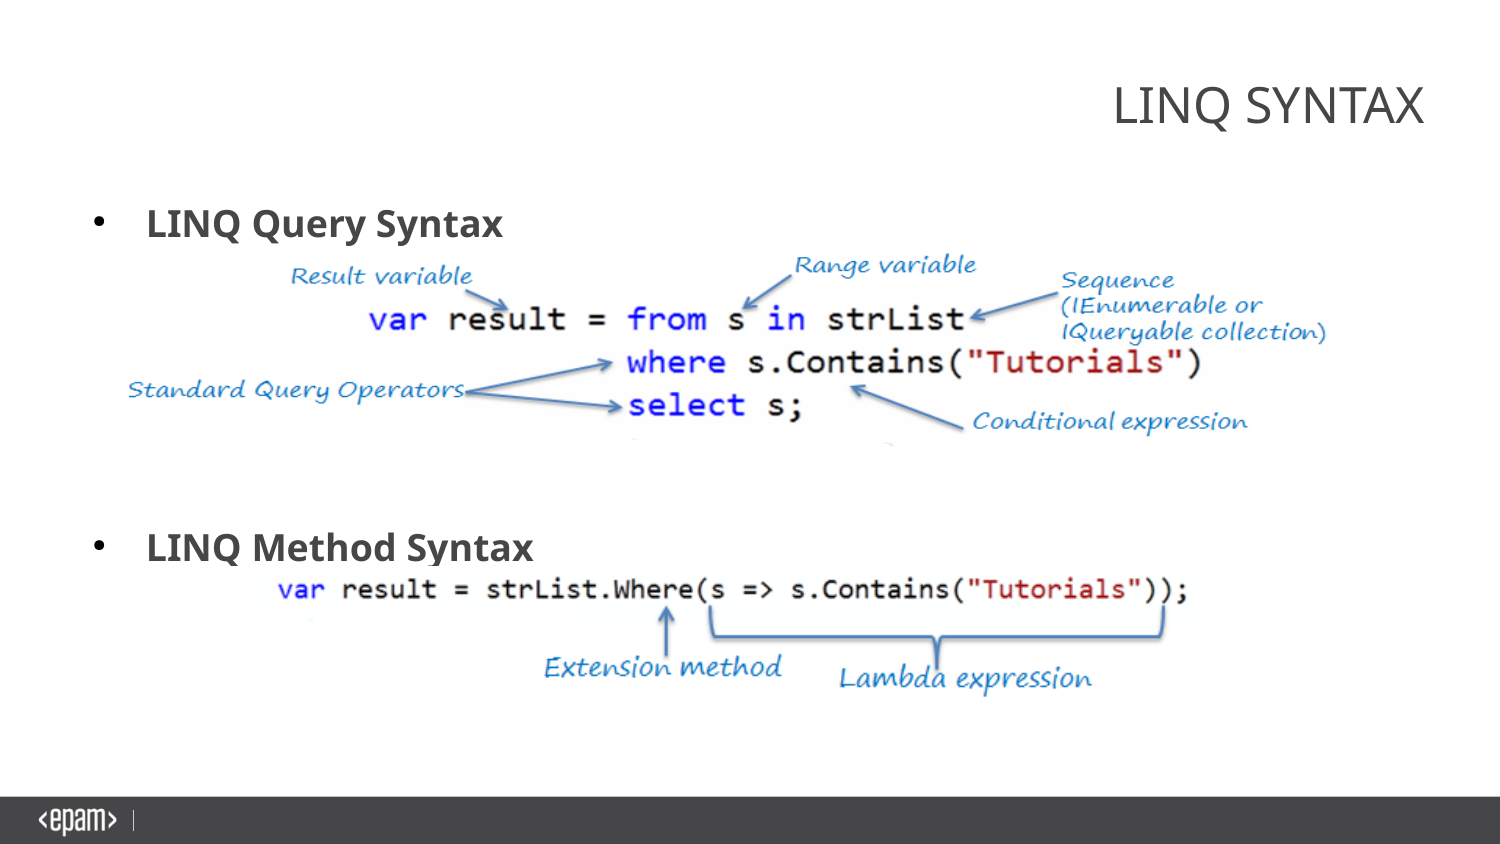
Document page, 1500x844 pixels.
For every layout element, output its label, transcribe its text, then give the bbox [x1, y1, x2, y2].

list LINQ Query Syntax LINQ Method Syntax [75, 197, 1425, 801]
picture [224, 566, 1281, 730]
title LINQ SYNTAX [75, 33, 1425, 175]
picture [38, 808, 117, 837]
picture [129, 251, 1418, 449]
